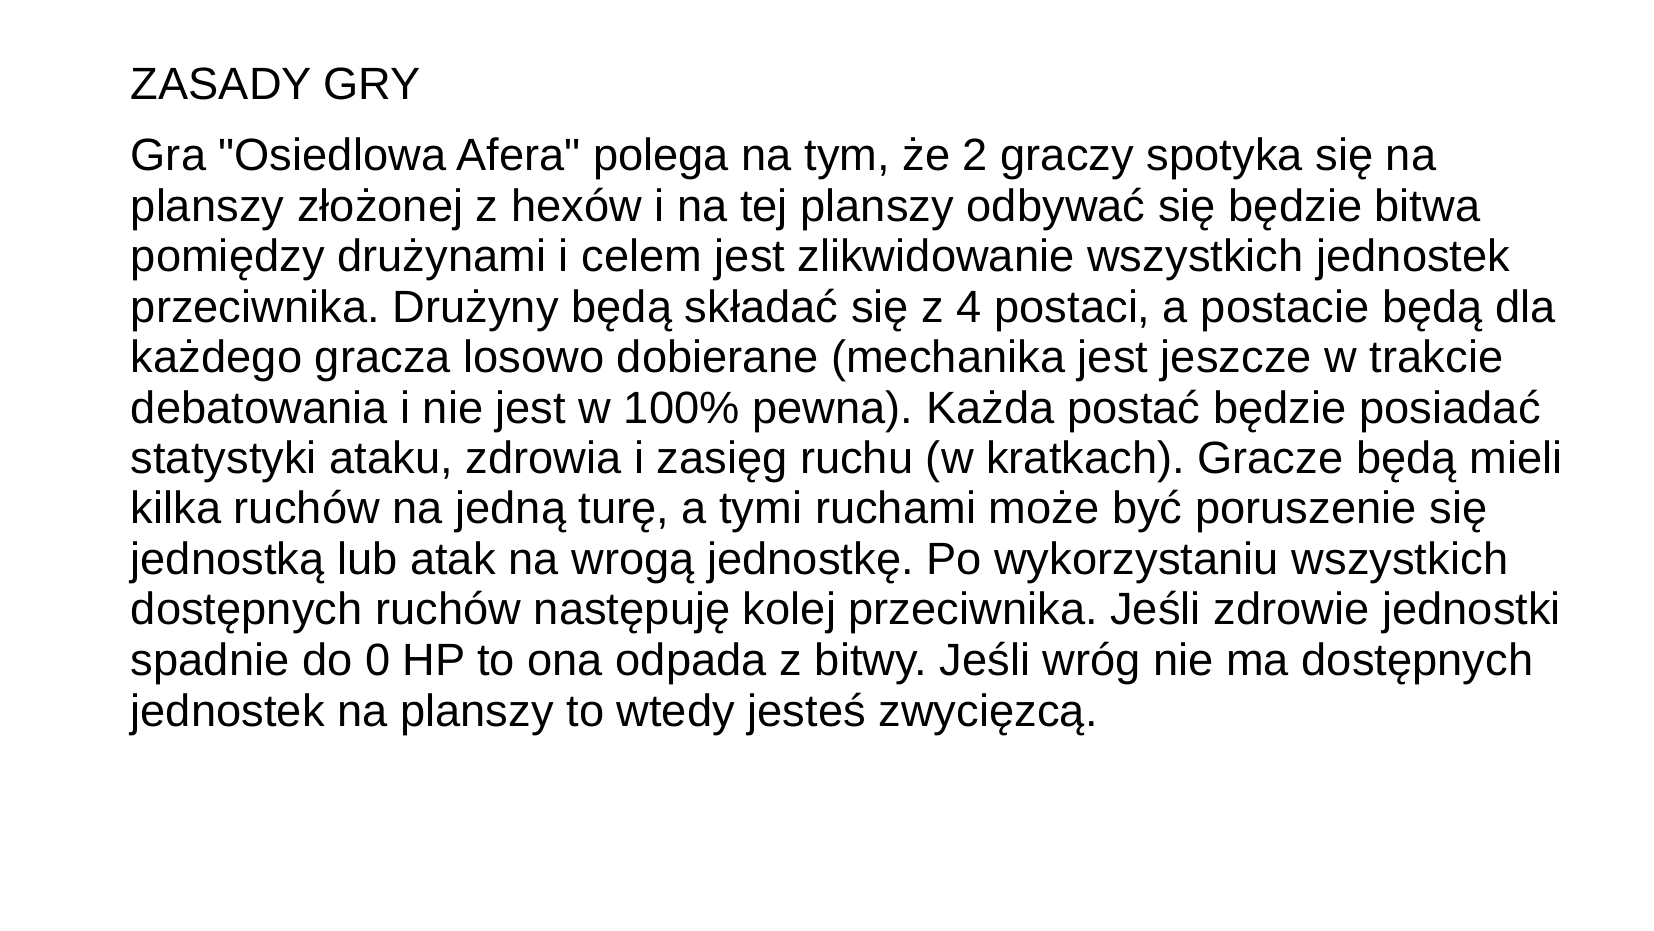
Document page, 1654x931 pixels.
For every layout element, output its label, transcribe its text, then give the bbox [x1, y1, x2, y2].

list ZASADY GRY Gra "Osiedlowa Afera" polega na tym, że 2 graczy spotyka się na planszy złożonej z hexów i na tej planszy odbywać się będzie bitwa pomiędzy drużynami i celem jest zlikwidowanie wszystkich jednostek przeciwnika. Drużyny będą składać się z 4 postaci, a postacie będą dla każdego gracza losowo dobierane (mechanika jest jeszcze w trakcie debatowania i nie jest w 100% pewna). Każda postać będzie posiadać statystyki ataku, zdrowia i zasięg ruchu (w kratkach). Gracze będą mieli kilka ruchów na jedną turę, a tymi ruchami może być poruszenie się jednostką lub atak na wrogą jednostkę. Po wykorzystaniu wszystkich dostępnych ruchów następuję kolej przeciwnika. Jeśli zdrowie jednostki spadnie do 0 HP to ona odpada z bitwy. Jeśli wróg nie ma dostępnych jednostek na planszy to wtedy jesteś zwycięzcą. [82, 59, 1571, 758]
